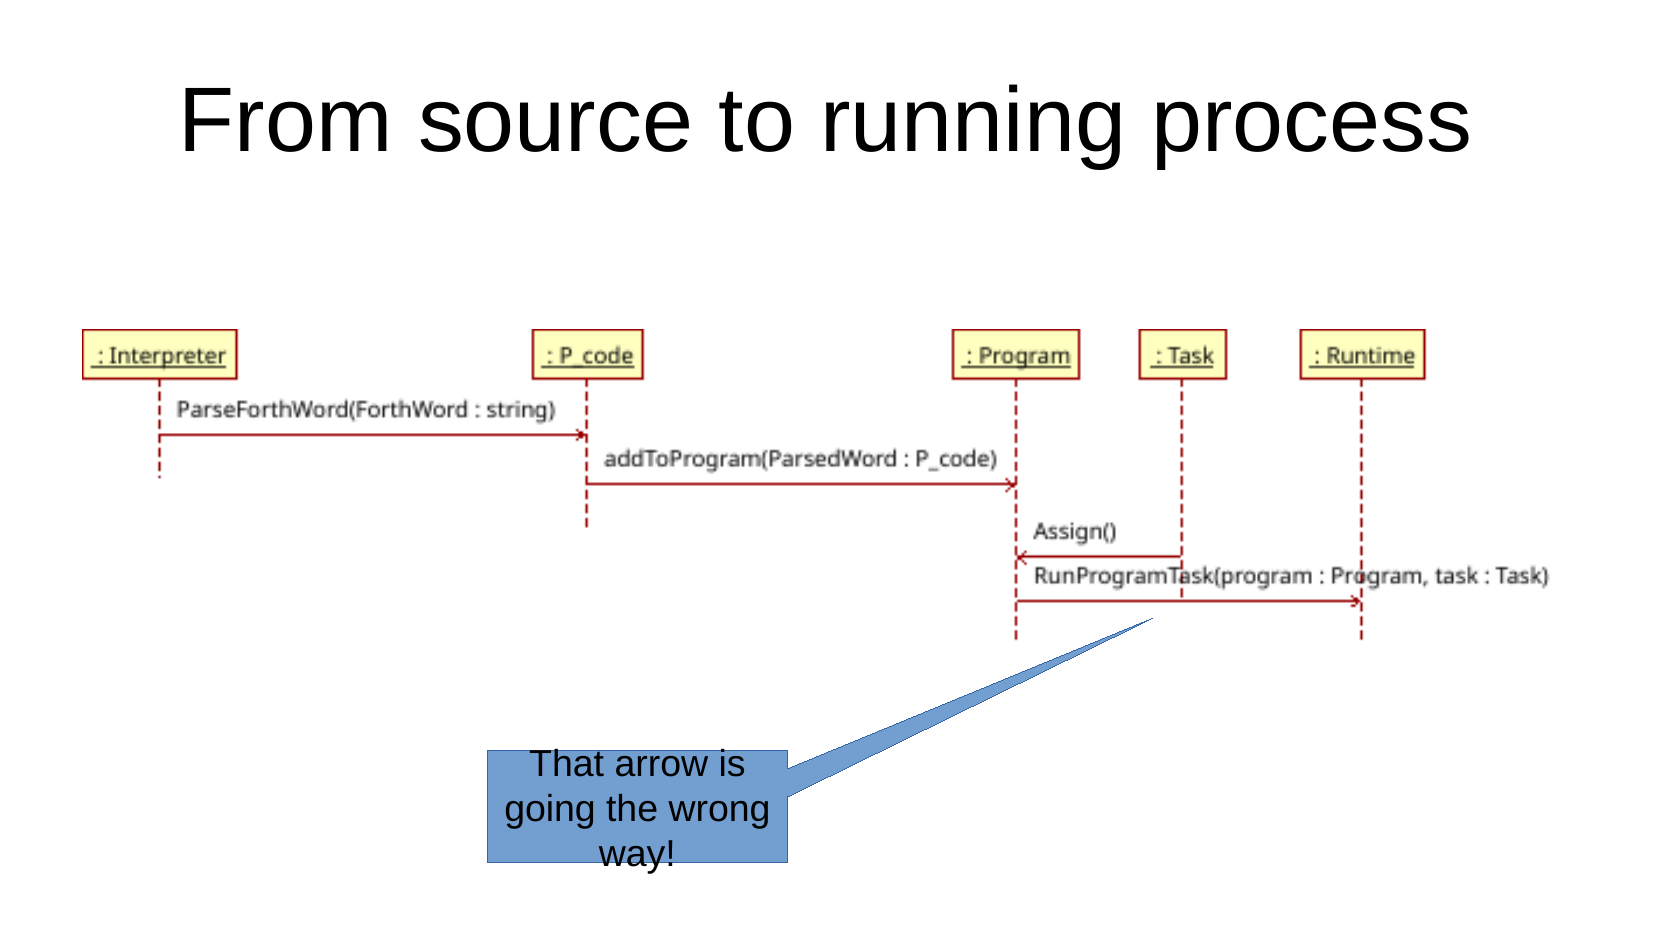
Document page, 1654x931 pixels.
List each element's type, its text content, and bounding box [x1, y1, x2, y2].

text_box That arrow is going the wrong way! [487, 618, 1153, 863]
title From source to running process [82, 37, 1571, 193]
picture [82, 329, 1571, 645]
